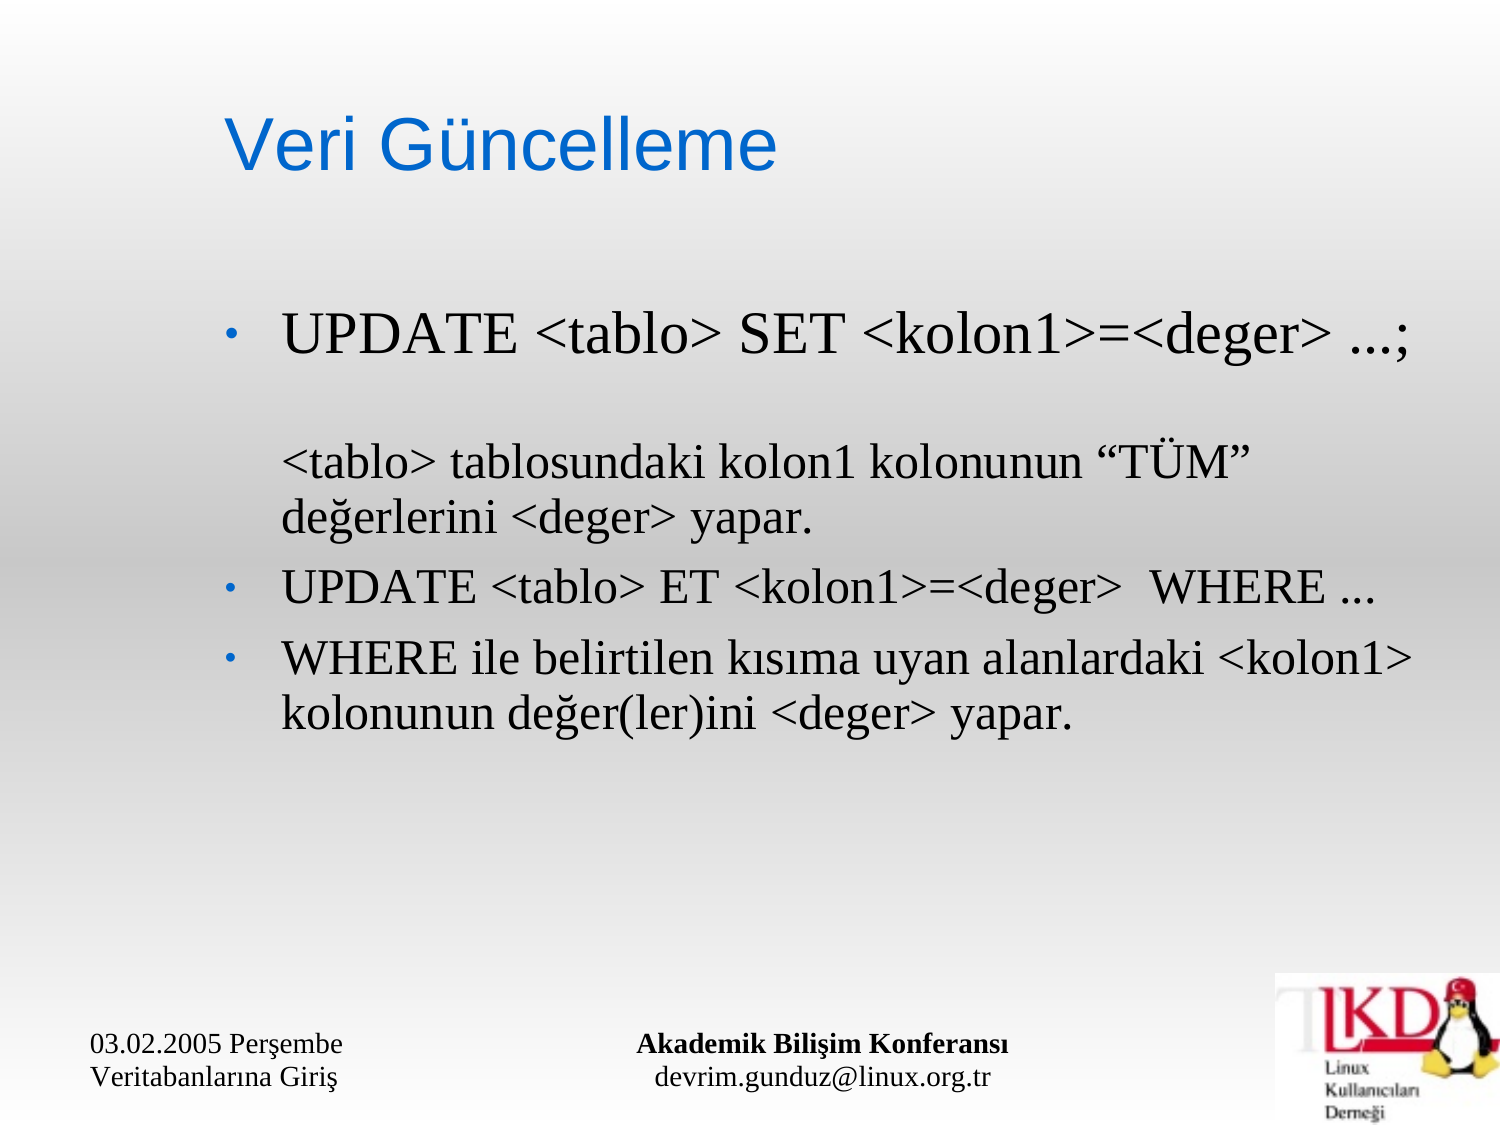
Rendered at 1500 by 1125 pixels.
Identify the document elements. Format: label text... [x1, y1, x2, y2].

title Veri Güncelleme [224, 49, 1425, 238]
list UPDATE <tablo> SET <kolon1>=<deger> ...; <tablo> tablosundaki kolon1 kolonunun “TÜM” değerlerini <deger> yapar. UPDATE <tablo> ET <kolon1>=<deger> WHERE ... WHERE ile belirtilen kısıma uyan alanlardaki <kolon1> kolonunun değer(ler)ini <deger> yapar. [224, 299, 1425, 975]
picture [1275, 973, 1500, 1125]
